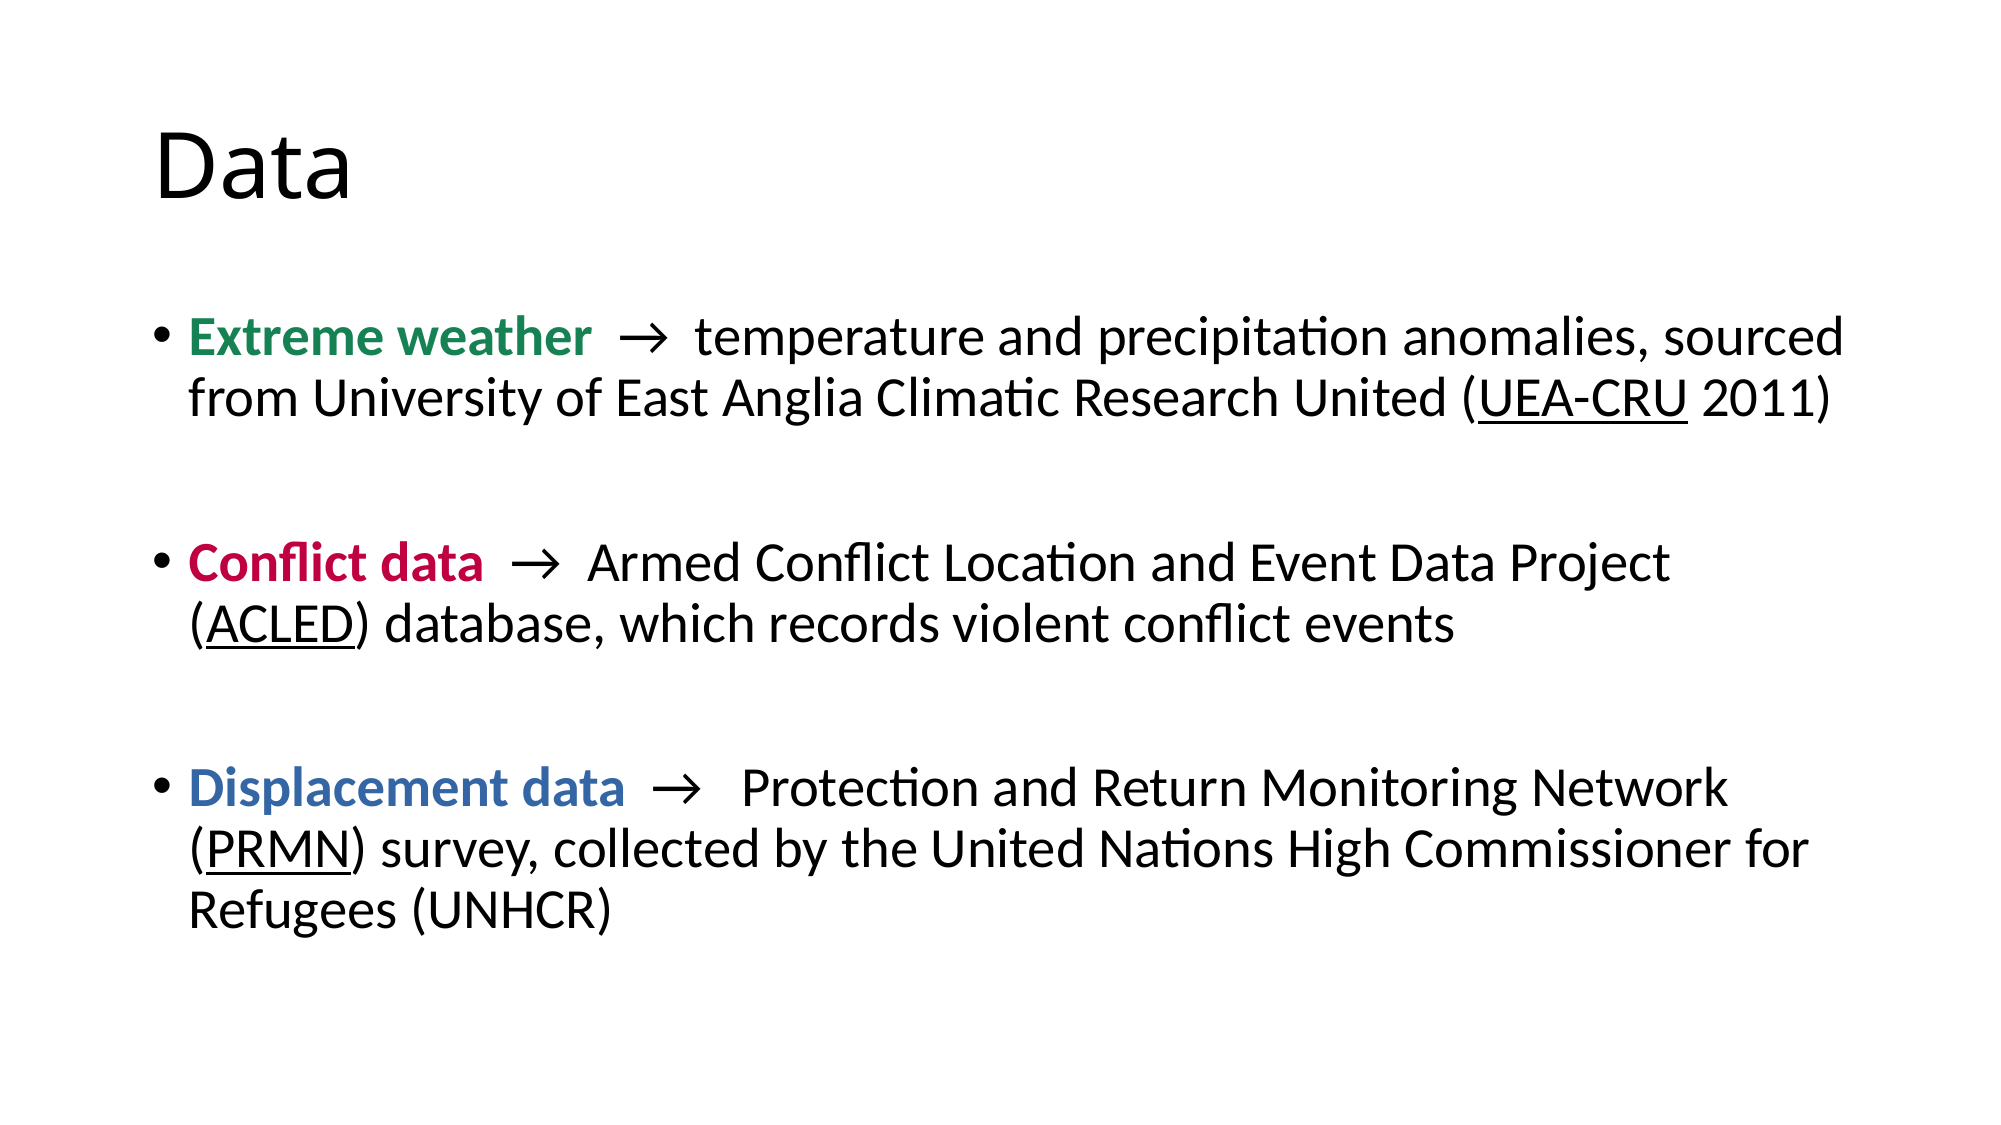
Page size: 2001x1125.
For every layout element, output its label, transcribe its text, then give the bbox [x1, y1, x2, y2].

title Data [137, 59, 1863, 278]
list Extreme weather → temperature and precipitation anomalies, sourced from University of East Anglia Climatic Research United (UEA-CRU 2011) Conflict data → Armed Conflict Location and Event Data Project (ACLED) database, which records violent conflict events Displacement data → Protection and Return Monitoring Network (PRMN) survey, collected by the United Nations High Commissioner for Refugees (UNHCR) [137, 299, 1863, 1014]
